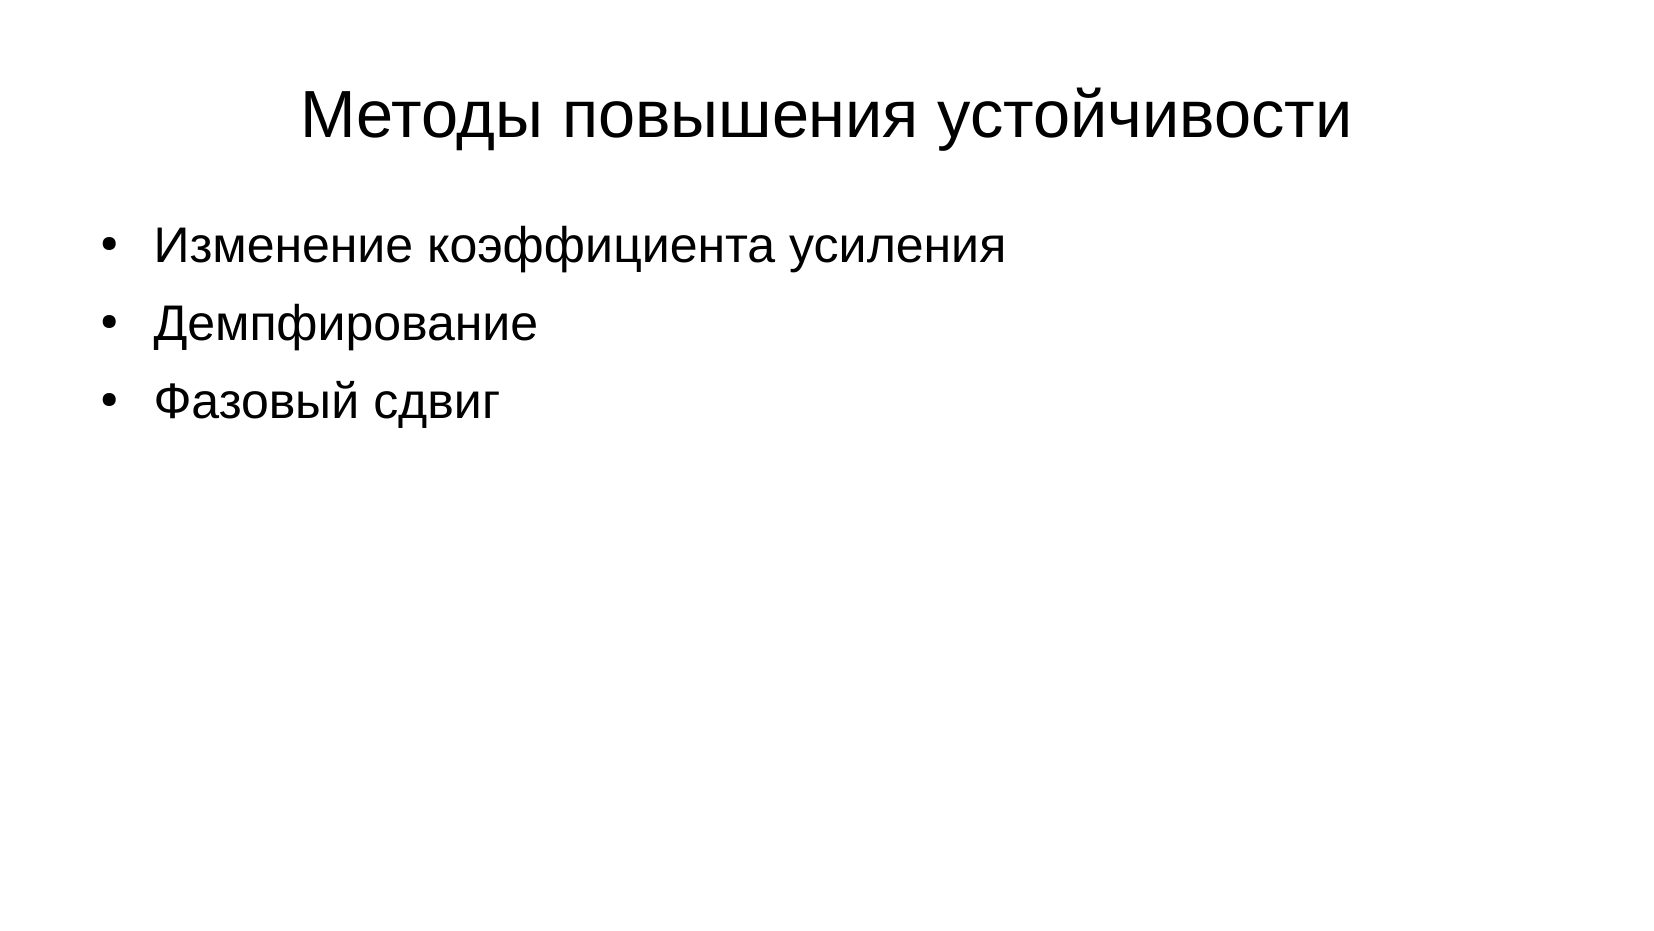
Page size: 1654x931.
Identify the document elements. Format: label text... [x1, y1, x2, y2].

list Изменение коэффициента усиления Демпфирование Фазовый сдвиг [82, 217, 1571, 758]
title Методы повышения устойчивости [82, 37, 1571, 193]
